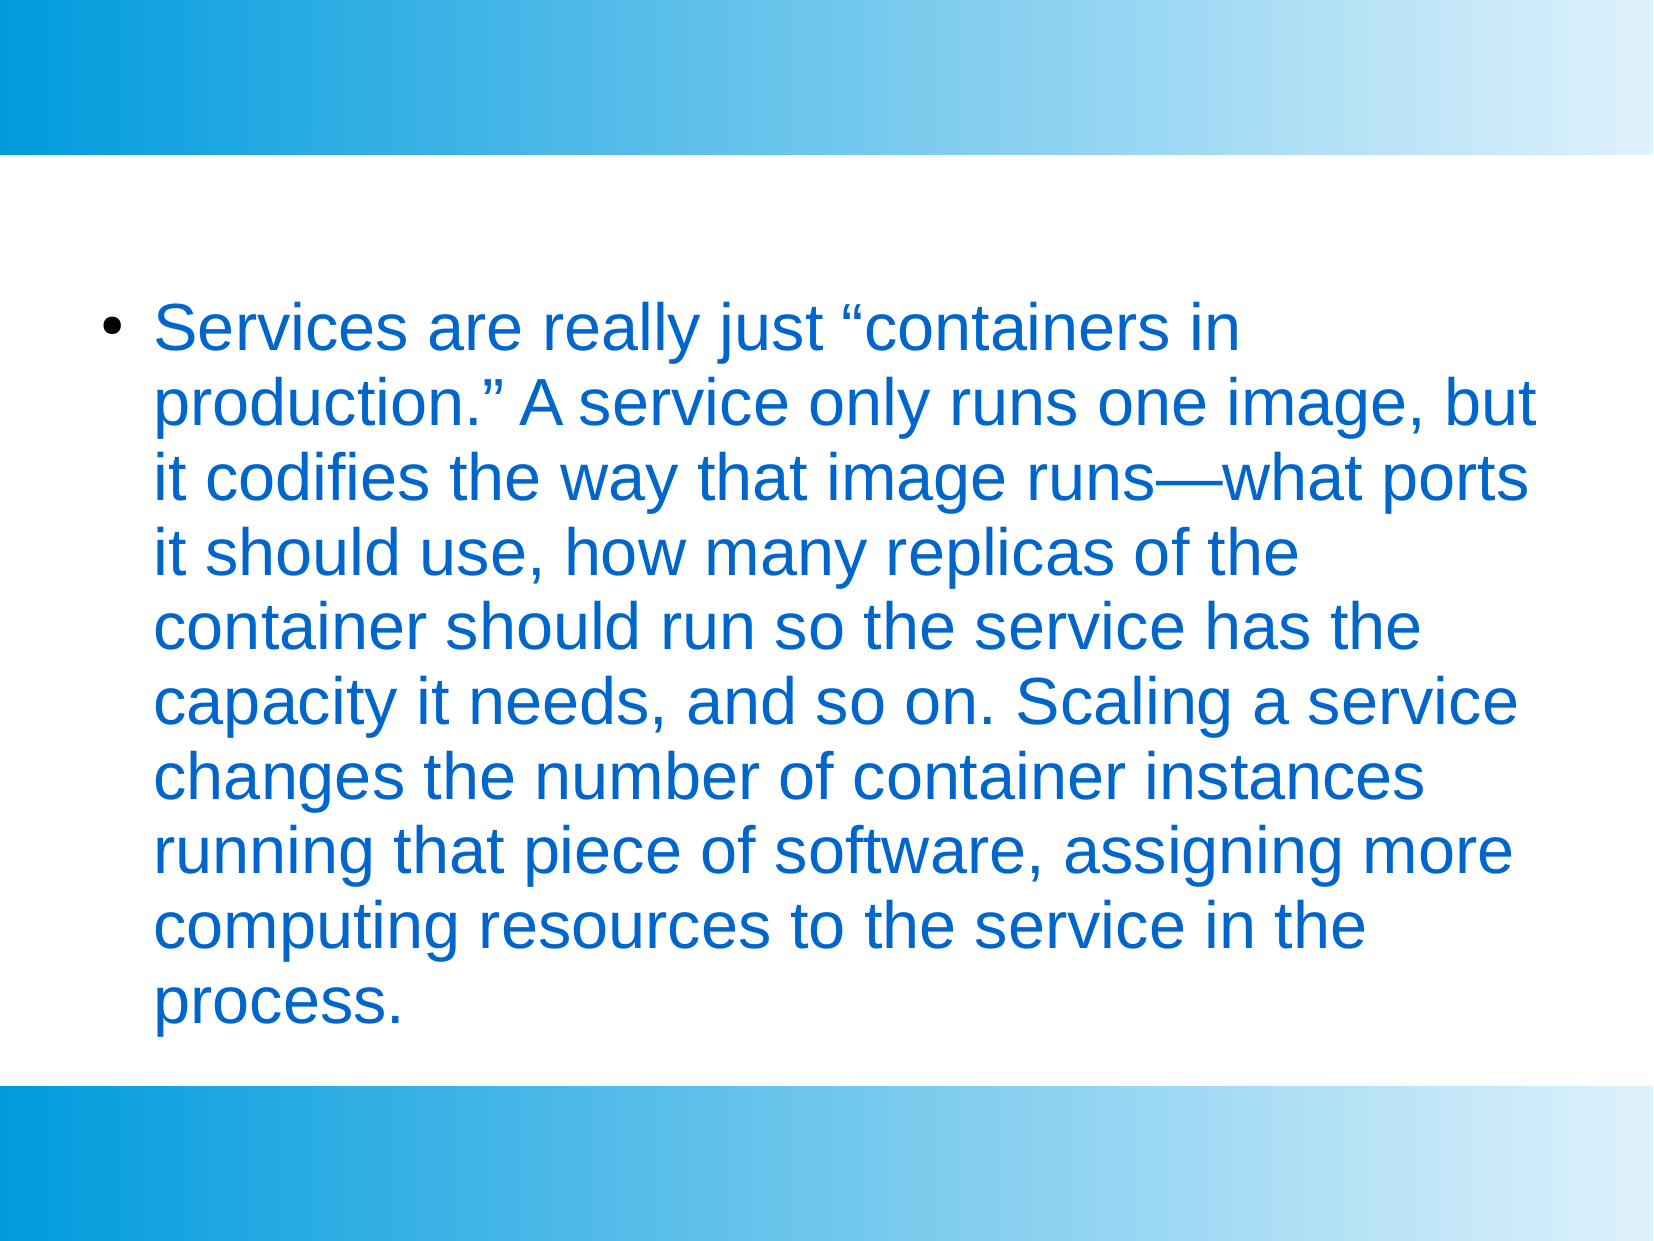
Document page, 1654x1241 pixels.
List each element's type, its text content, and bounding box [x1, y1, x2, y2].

list Services are really just “containers in production.” A service only runs one image, but it codifies the way that image runs—what ports it should use, how many replicas of the container should run so the service has the capacity it needs, and so on. Scaling a service changes the number of container instances running that piece of software, assigning more computing resources to the service in the process. [82, 290, 1571, 1010]
